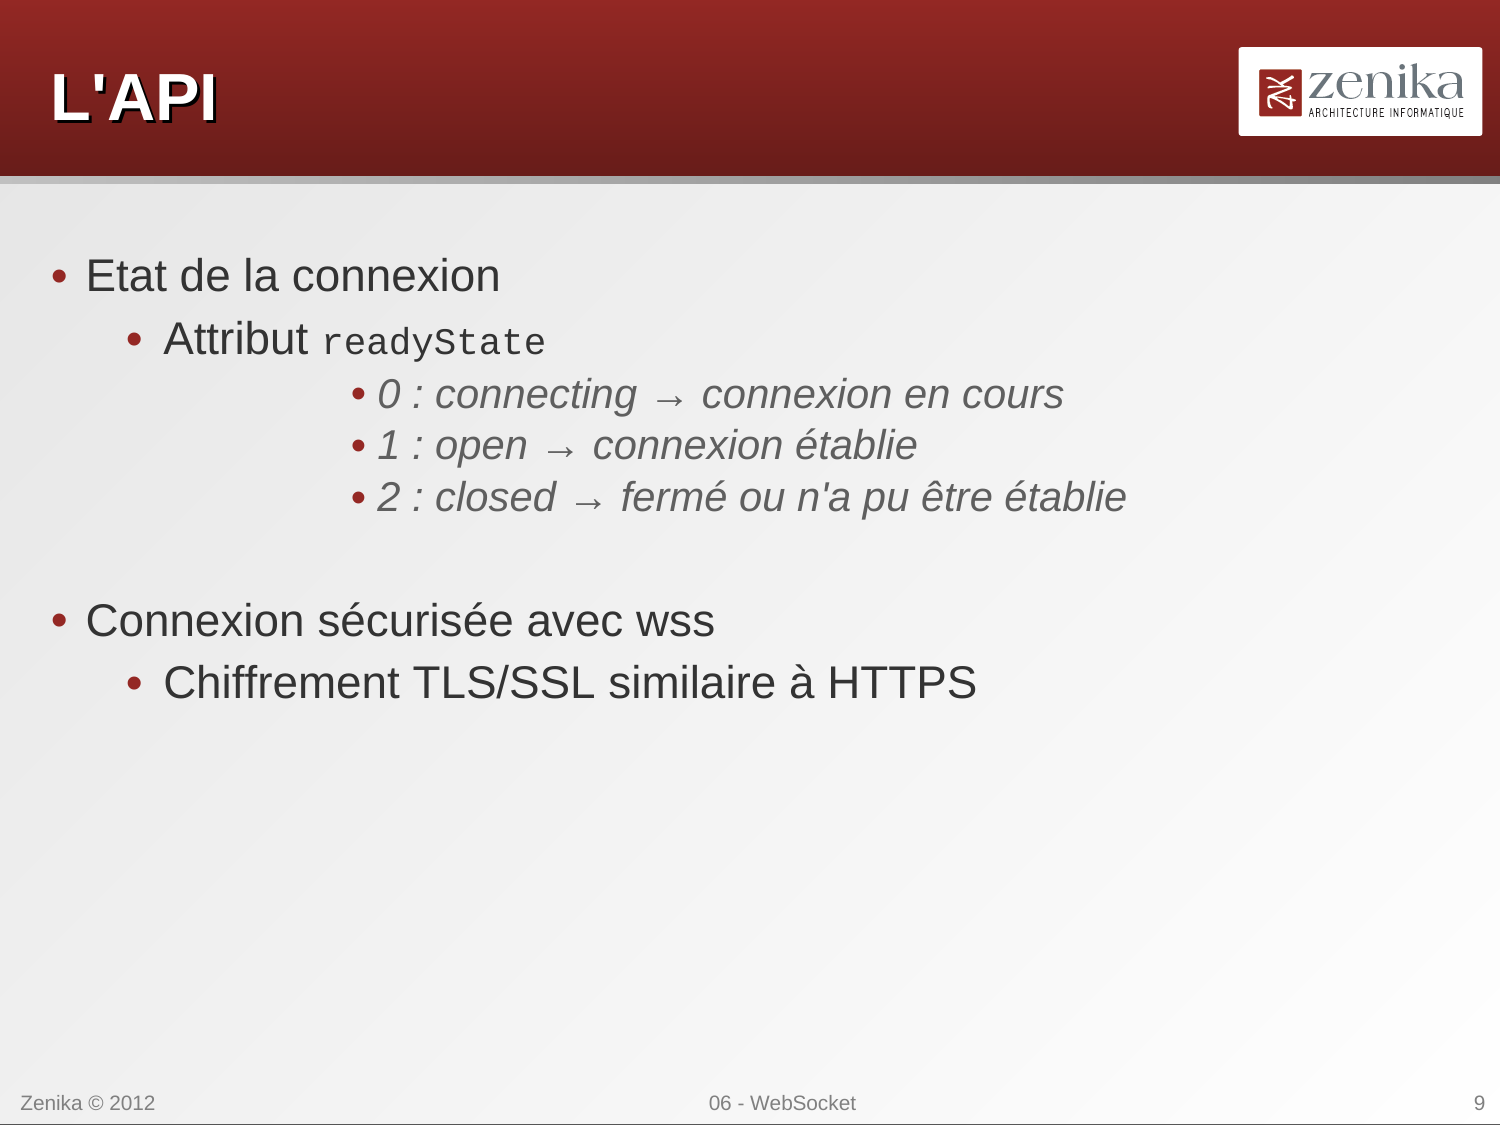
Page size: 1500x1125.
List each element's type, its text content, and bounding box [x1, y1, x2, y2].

picture [1257, 58, 1464, 125]
title L'API [50, 15, 1206, 180]
list Etat de la connexion Attribut readyState 0 : connecting → connexion en cours 1 : open → connexion établie 2 : closed → fermé ou n'a pu être établie Connexion sécurisée avec wss Chiffrement TLS/SSL similaire à HTTPS [50, 249, 1435, 1079]
